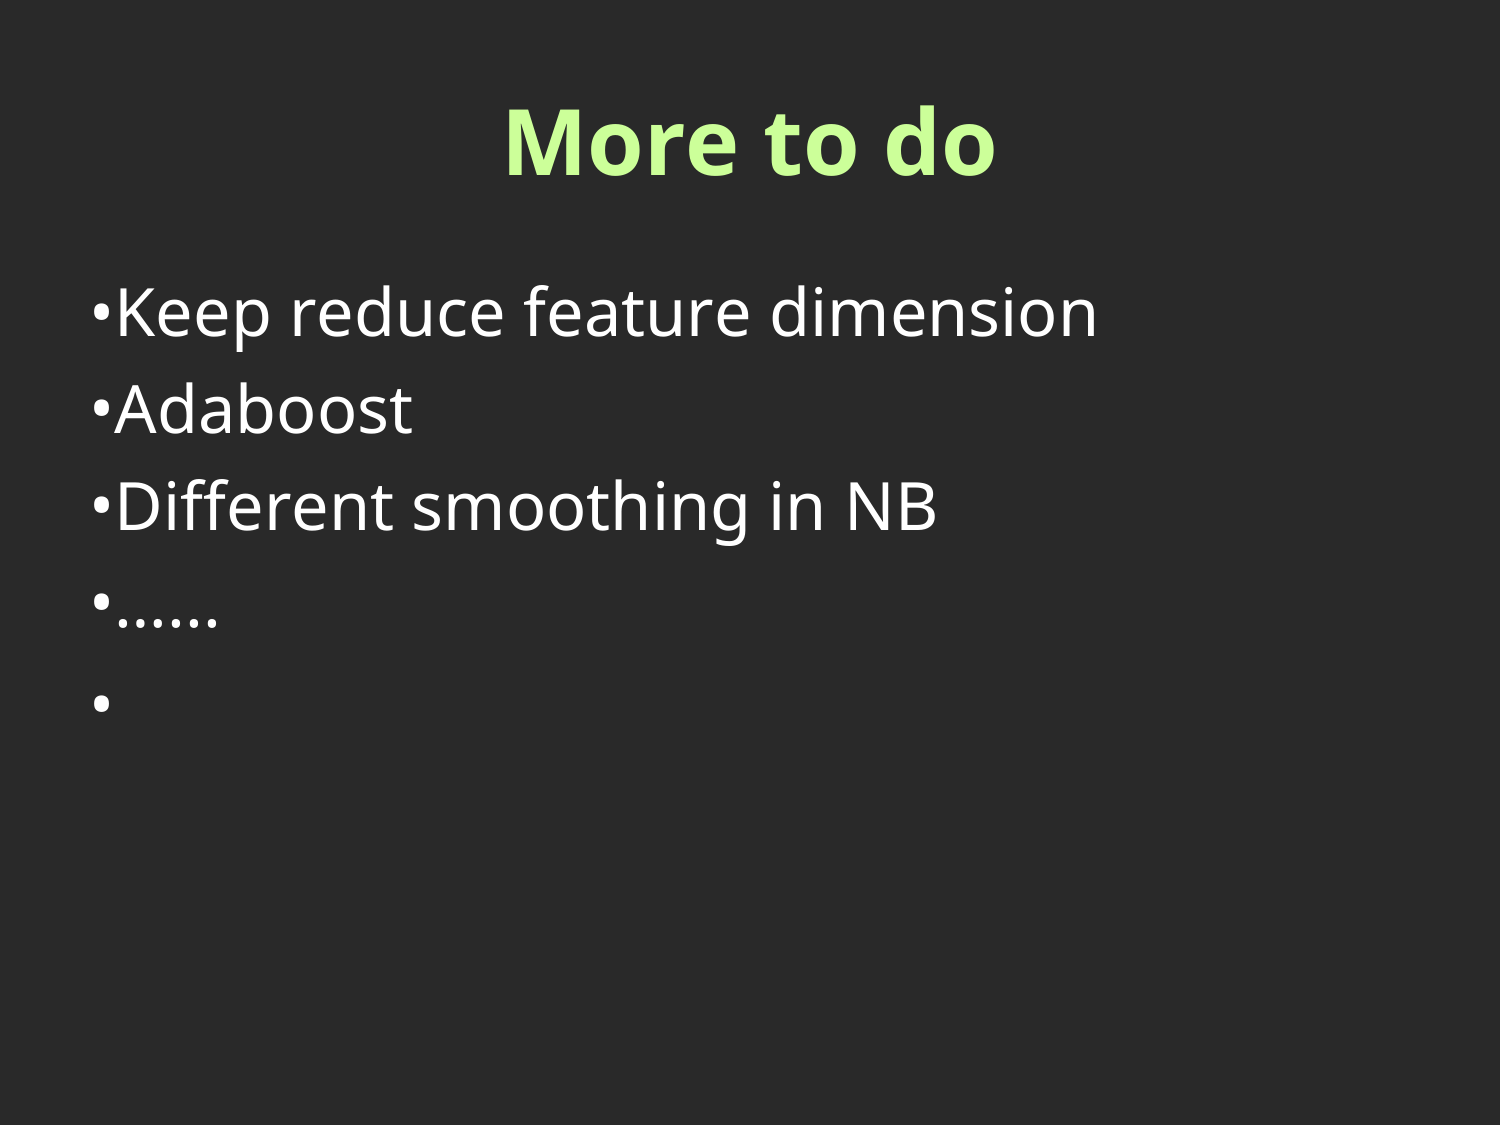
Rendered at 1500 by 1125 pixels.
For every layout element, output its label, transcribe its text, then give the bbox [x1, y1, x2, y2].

title More to do [75, 45, 1426, 233]
list Keep reduce feature dimension Adaboost Different smoothing in NB …... [75, 262, 1426, 1005]
